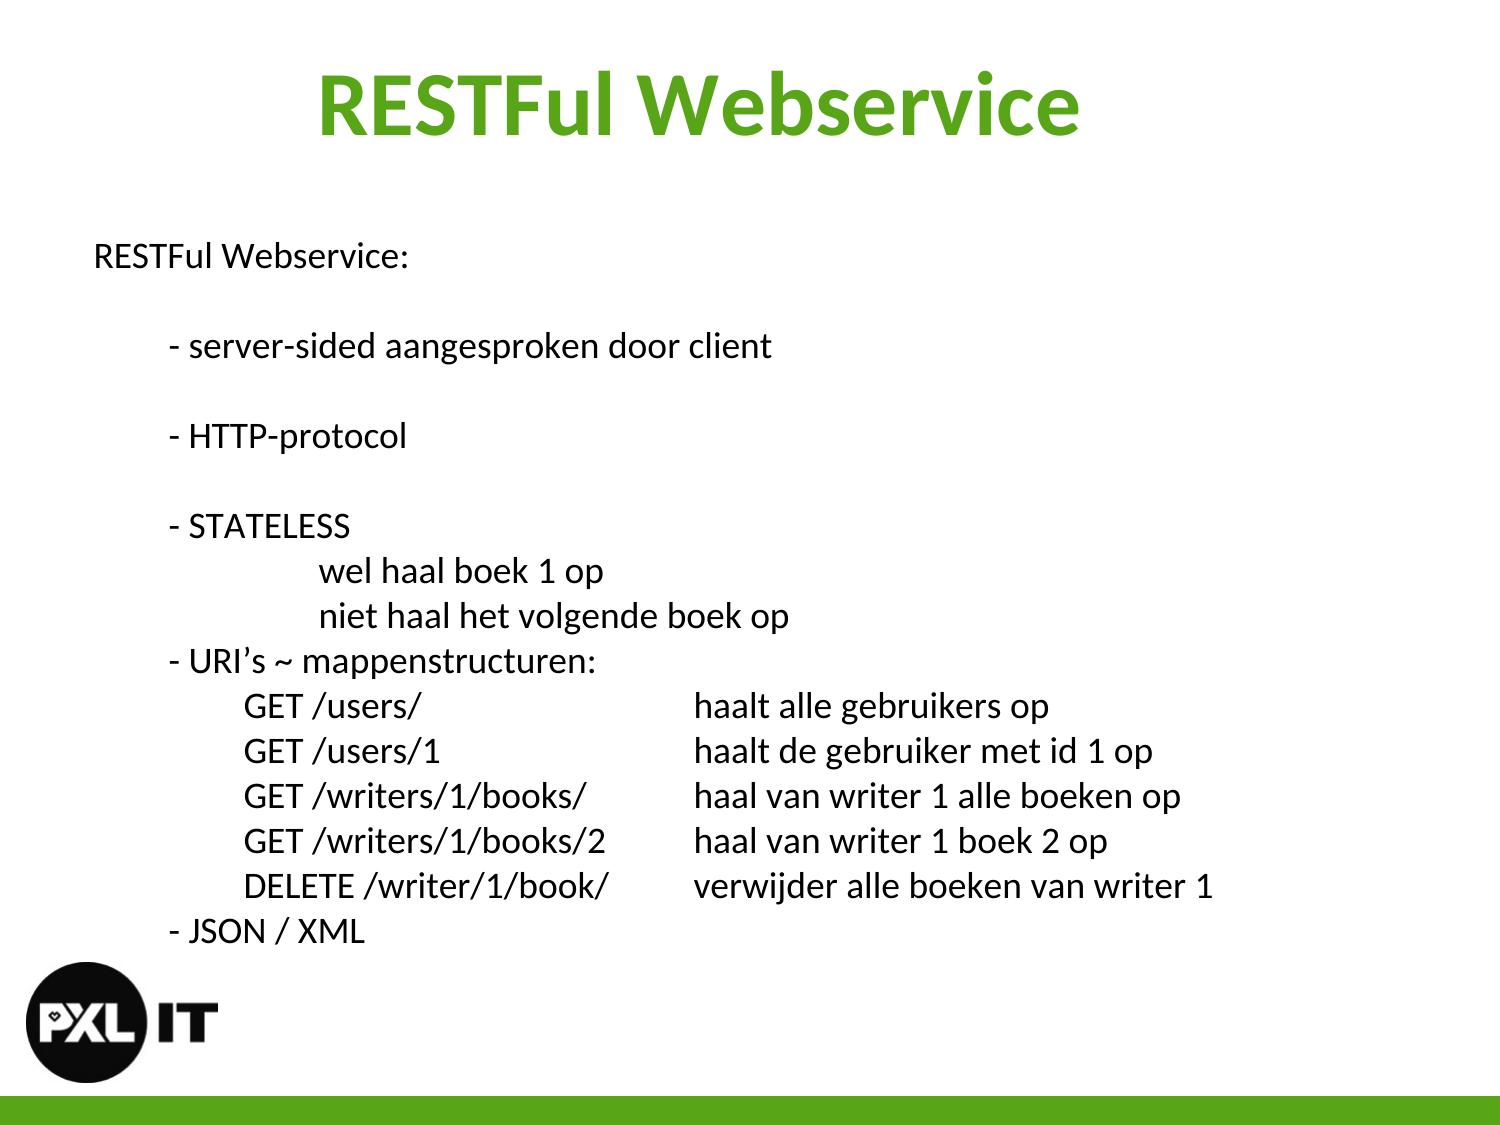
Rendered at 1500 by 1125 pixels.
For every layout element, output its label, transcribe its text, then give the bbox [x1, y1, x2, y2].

text_box RESTFul Webservice: - server-sided aangesproken door client - HTTP-protocol - STATELESS wel haal boek 1 op niet haal het volgende boek op - URI’s ~ mappenstructuren: GET /users/ haalt alle gebruikers op GET /users/1 haalt de gebruiker met id 1 op GET /writers/1/books/ haal van writer 1 alle boeken op GET /writers/1/books/2 haal van writer 1 boek 2 op DELETE /writer/1/book/ verwijder alle boeken van writer 1 - JSON / XML [78, 224, 1293, 959]
text_box RESTFul Webservice [0, 36, 1443, 162]
picture [26, 962, 218, 1083]
